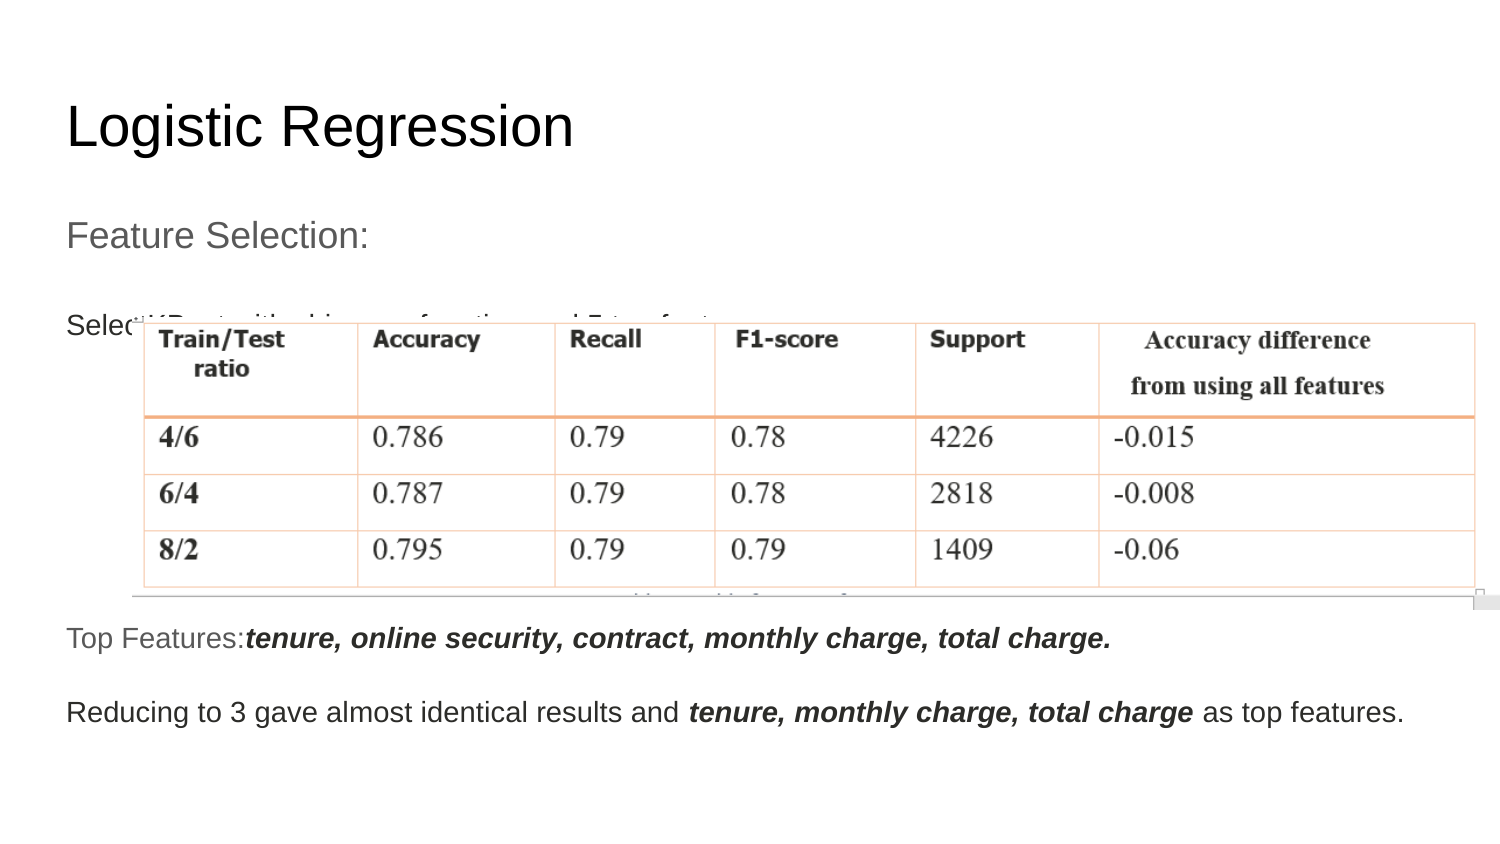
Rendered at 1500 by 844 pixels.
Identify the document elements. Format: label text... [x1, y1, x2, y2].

list Feature Selection: SelectKBest with chi score function and 5 top features: Top Features:tenure, online security, contract, monthly charge, total charge. Reducing to 3 gave almost identical results and tenure, monthly charge, total charge as top features. [51, 189, 1449, 750]
picture [132, 317, 1500, 610]
title Logistic Regression [51, 72, 1449, 167]
